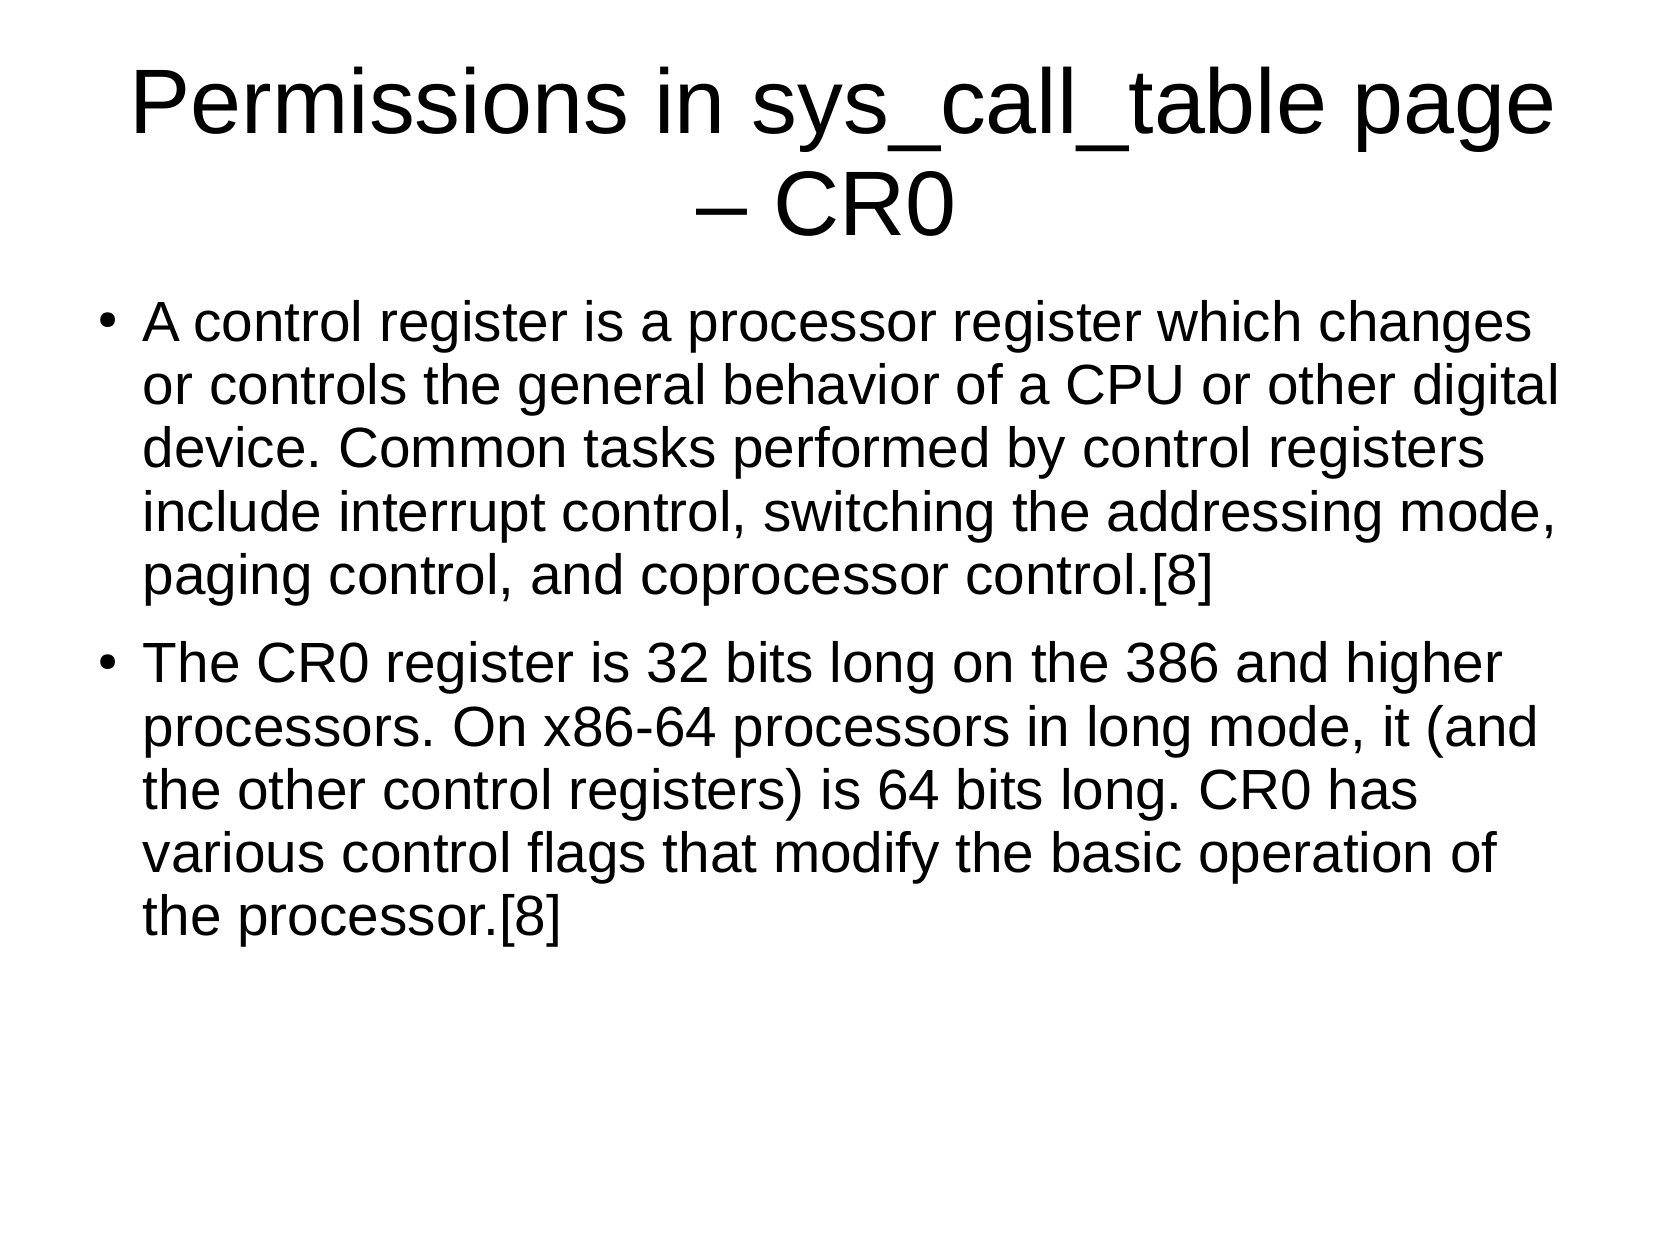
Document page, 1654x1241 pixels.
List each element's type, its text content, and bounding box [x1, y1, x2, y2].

title Permissions in sys_call_table page – CR0 [82, 49, 1571, 257]
list A control register is a processor register which changes or controls the general behavior of a CPU or other digital device. Common tasks performed by control registers include interrupt control, switching the addressing mode, paging control, and coprocessor control.[8] The CR0 register is 32 bits long on the 386 and higher processors. On x86-64 processors in long mode, it (and the other control registers) is 64 bits long. CR0 has various control flags that modify the basic operation of the processor.[8] [82, 290, 1571, 1010]
